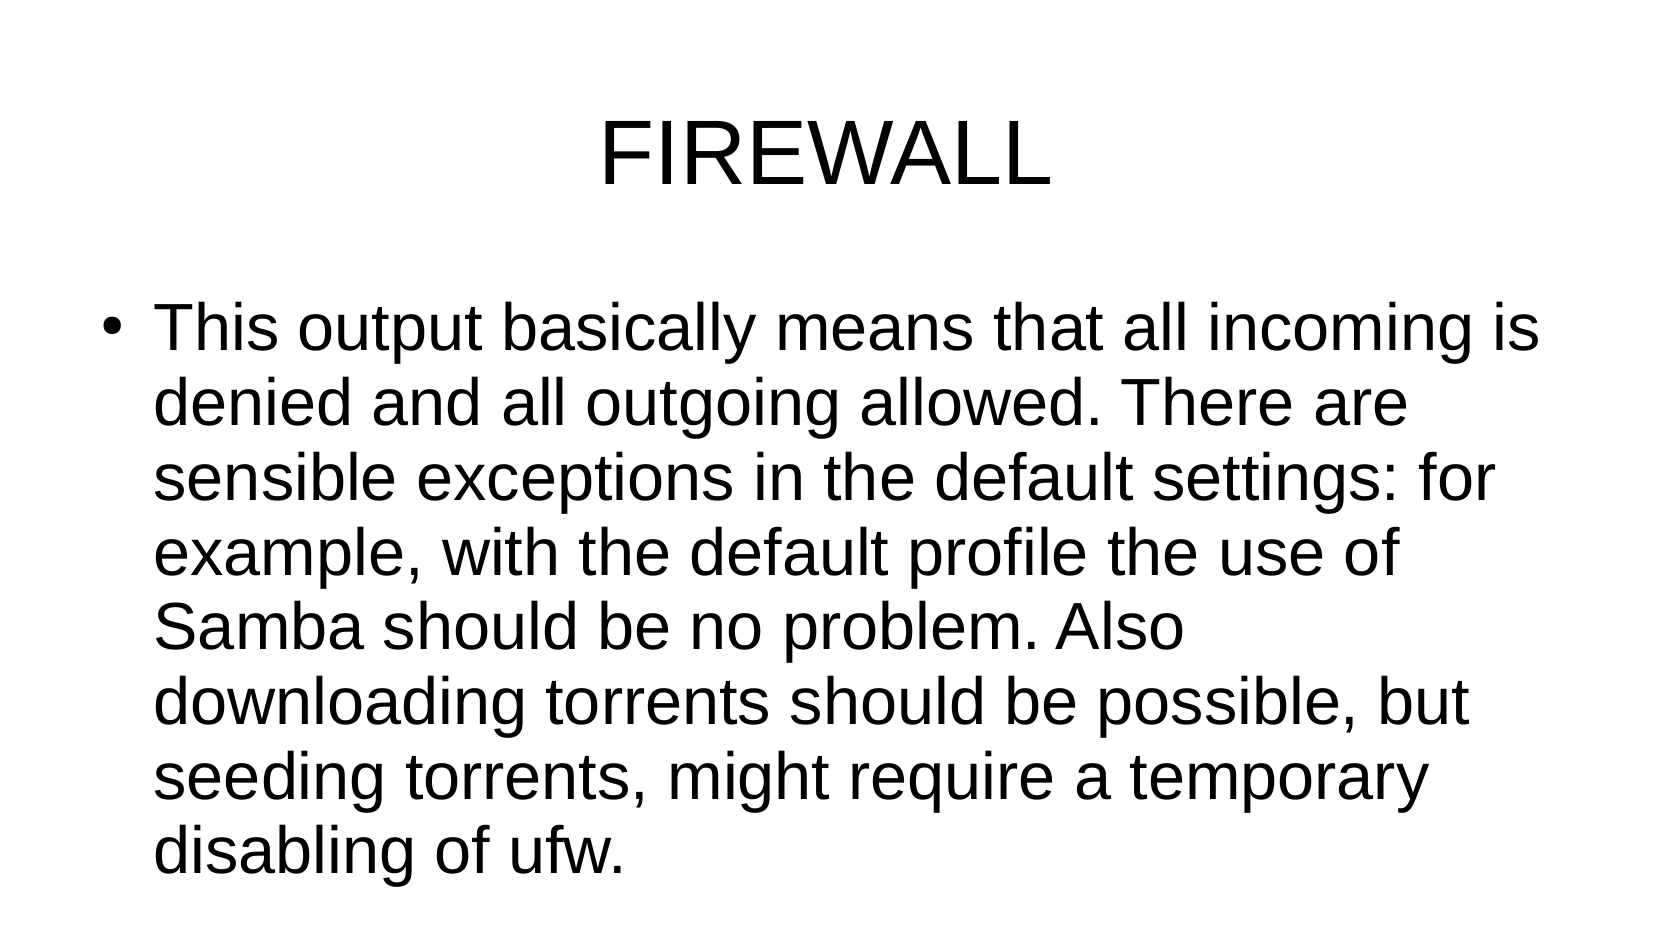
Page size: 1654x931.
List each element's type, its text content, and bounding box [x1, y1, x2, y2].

title FIREWALL [82, 49, 1571, 257]
list This output basically means that all incoming is denied and all outgoing allowed. There are sensible exceptions in the default settings: for example, with the default profile the use of Samba should be no problem. Also downloading torrents should be possible, but seeding torrents, might require a temporary disabling of ufw. [82, 290, 1571, 931]
